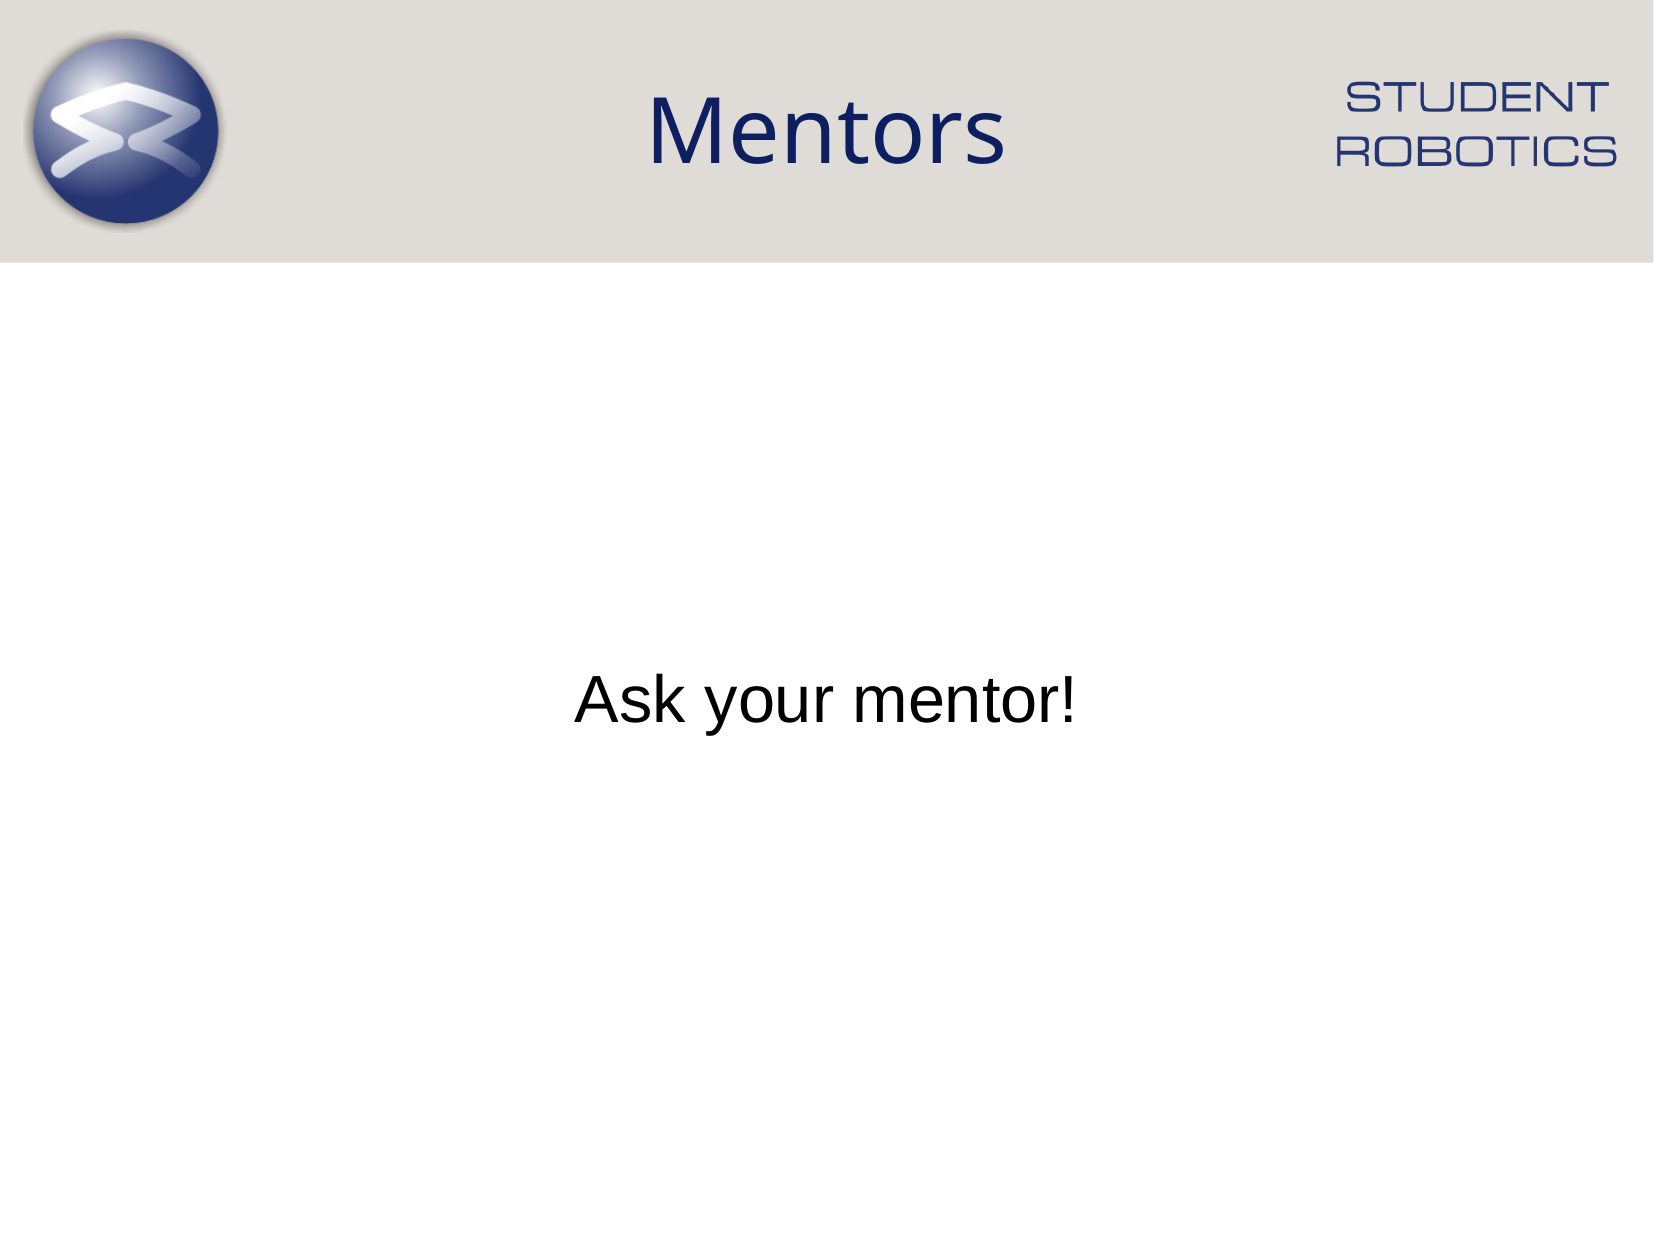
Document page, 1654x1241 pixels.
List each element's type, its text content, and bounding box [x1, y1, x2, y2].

picture [9, 19, 82, 245]
title Mentors [82, 0, 1571, 257]
subtitle Ask your mentor! [82, 297, 1571, 1102]
picture [1571, 68, 1633, 174]
